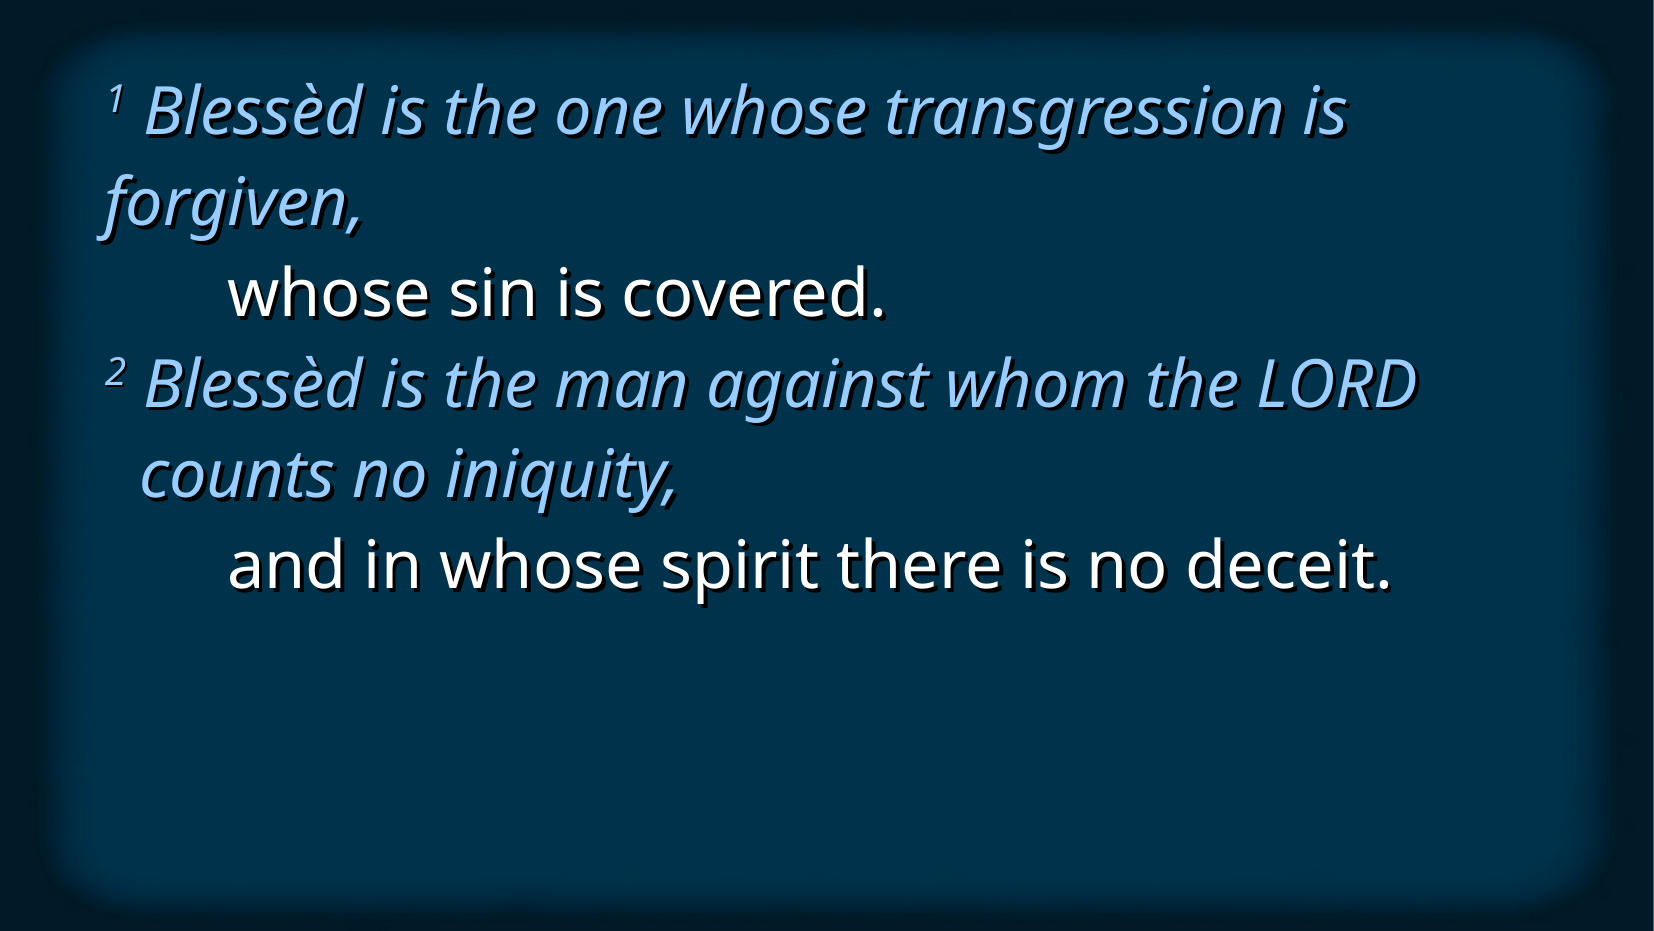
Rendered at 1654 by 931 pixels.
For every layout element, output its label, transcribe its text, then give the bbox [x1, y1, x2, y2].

text_box 1 Blessèd is the one whose transgression is forgiven, whose sin is covered. 2 Blessèd is the man against whom the LORD counts no iniquity, and in whose spirit there is no deceit. [90, 56, 1591, 515]
picture [0, 0, 1654, 931]
